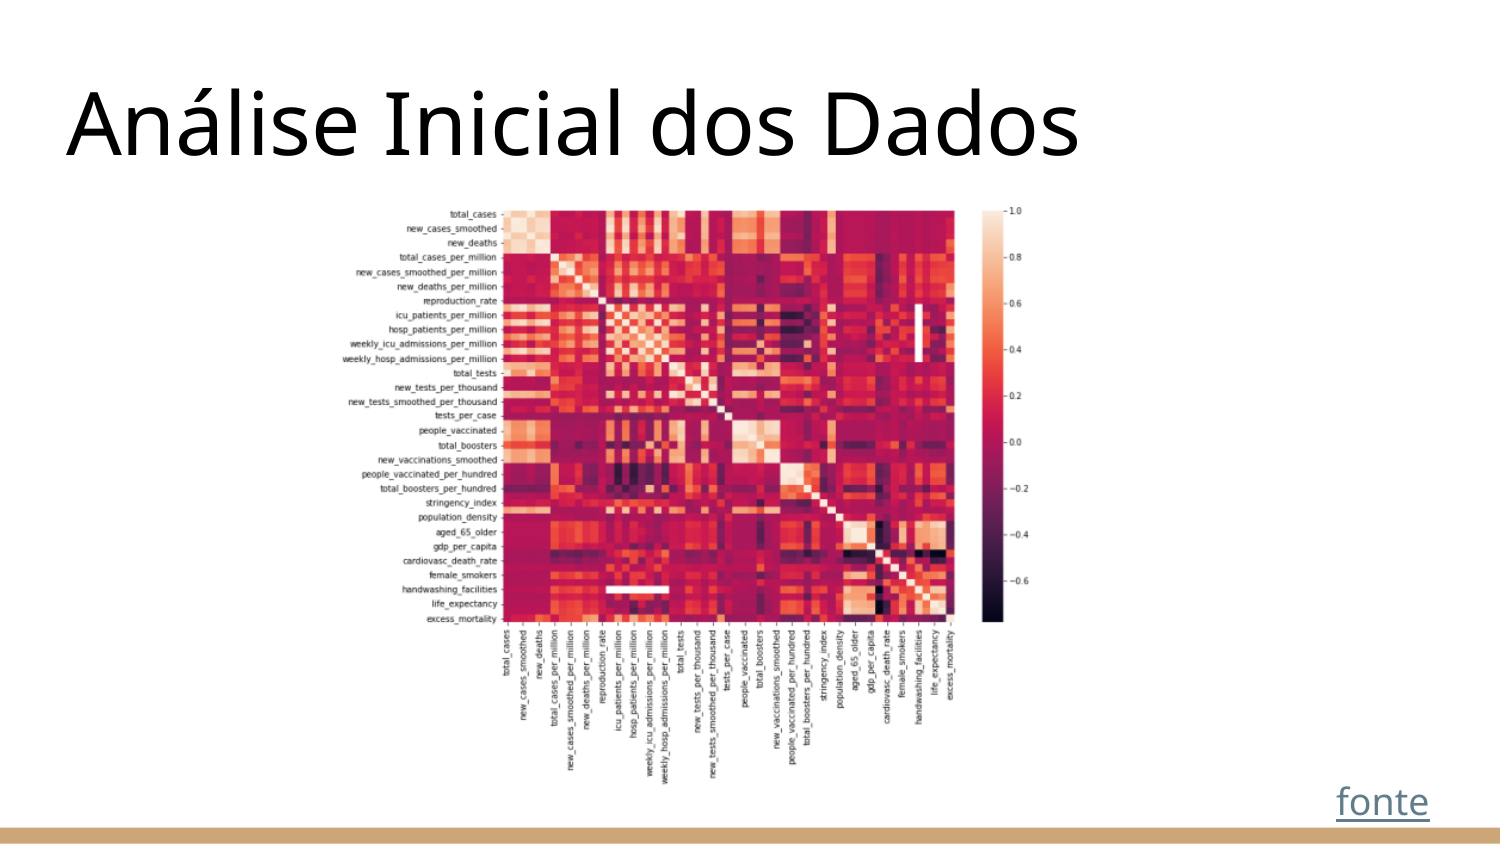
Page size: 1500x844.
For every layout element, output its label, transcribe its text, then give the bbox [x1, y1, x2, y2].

title Análise Inicial dos Dados [51, 51, 1449, 189]
text_box fonte [1321, 763, 1449, 844]
picture [337, 200, 1034, 788]
